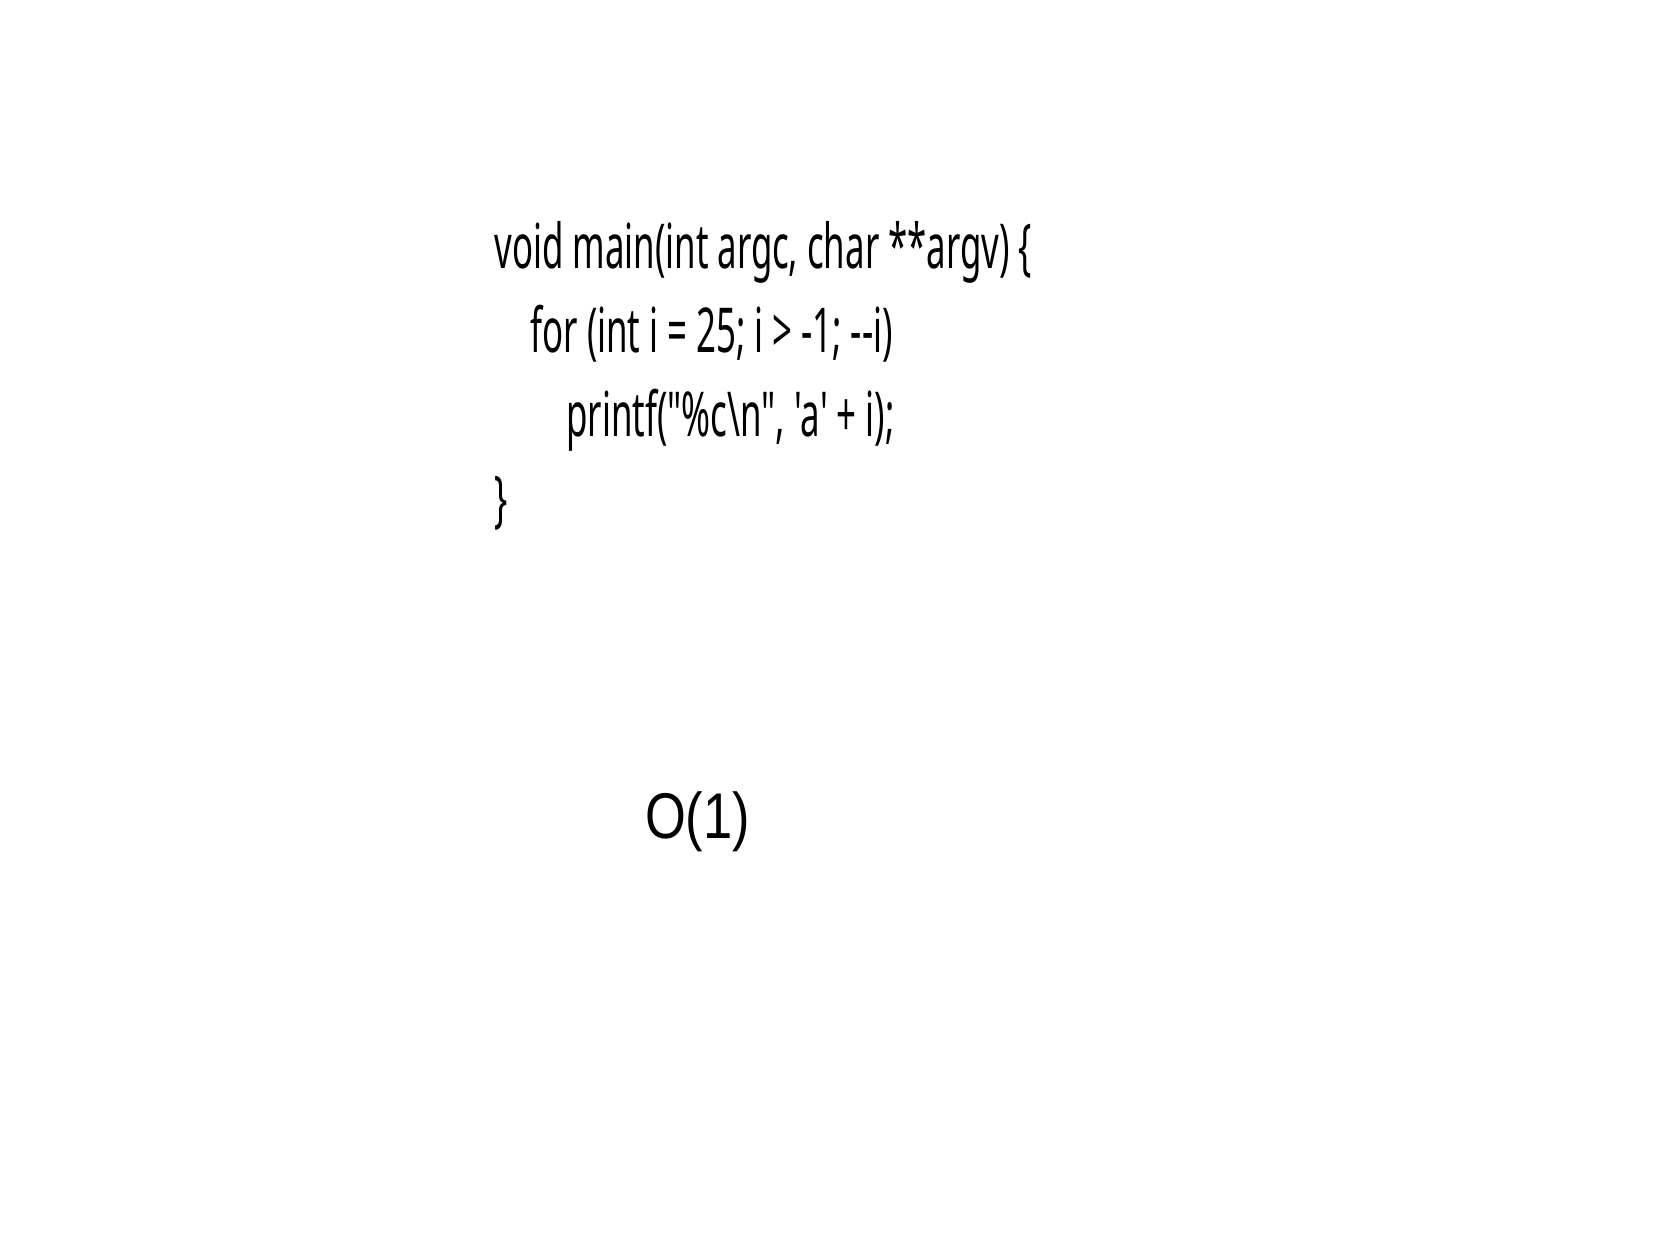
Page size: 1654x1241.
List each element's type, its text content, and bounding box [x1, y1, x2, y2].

text_box void main(int argc, char **argv) { for (int i = 25; i > -1; --i) printf("%c\n", 'a' + i); } [480, 195, 1047, 546]
text_box O(1) [630, 773, 766, 860]
